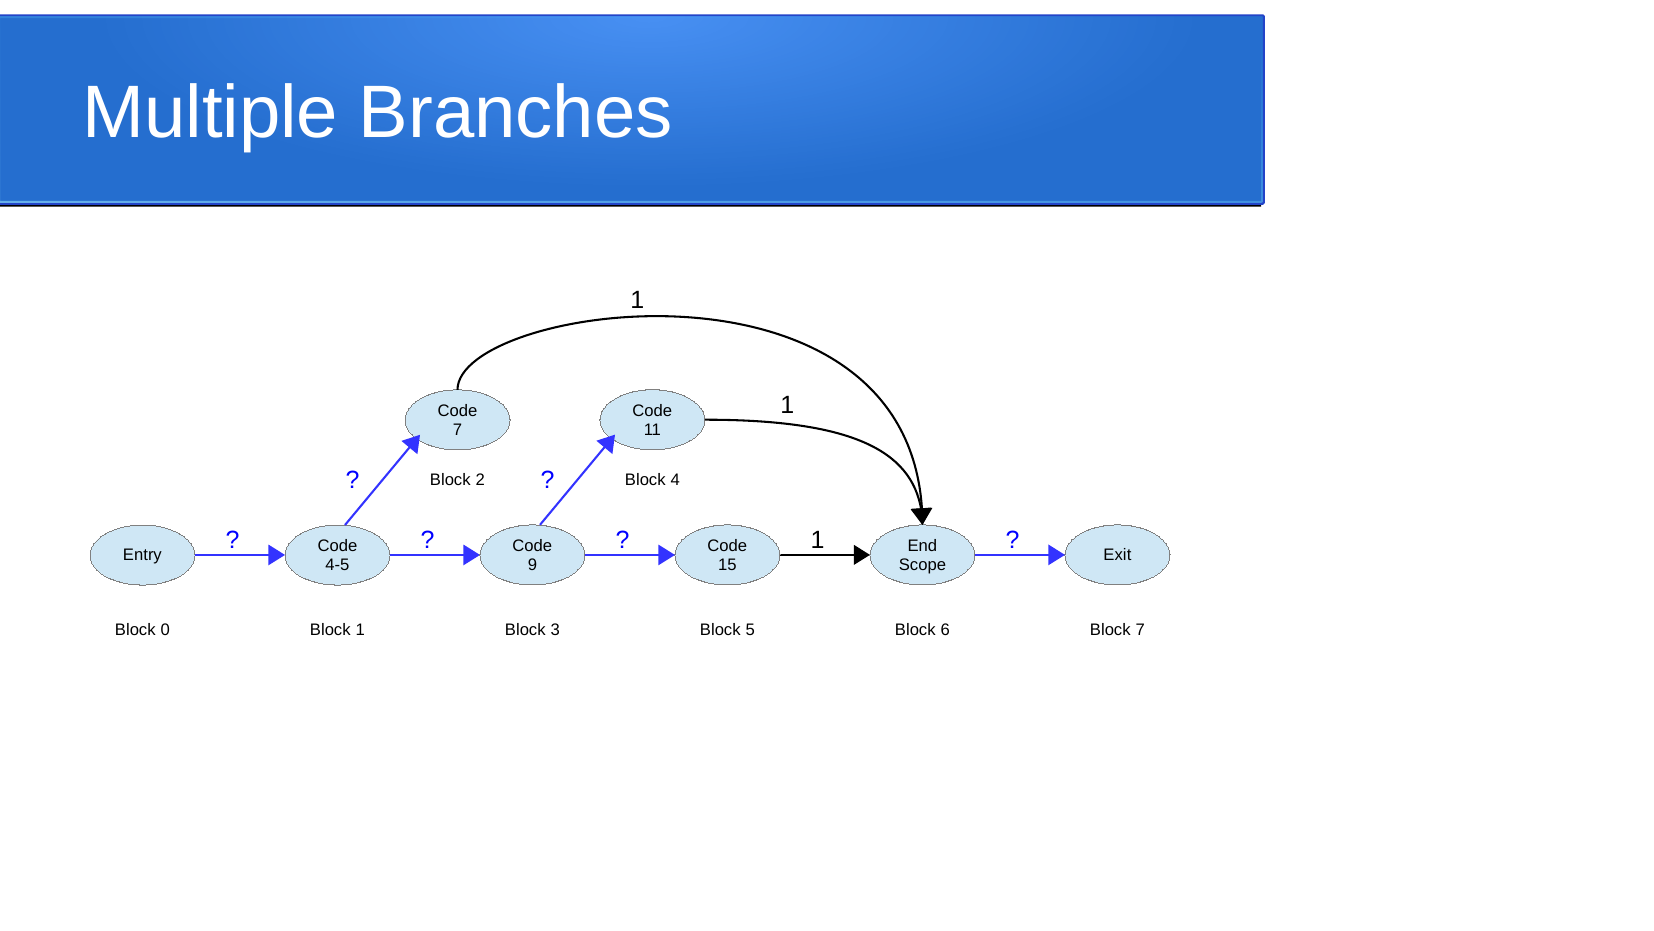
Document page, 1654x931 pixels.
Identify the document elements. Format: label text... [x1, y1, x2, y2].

text_box End Scope [869, 524, 975, 585]
text_box Block 5 [705, 615, 751, 646]
text_box Block 0 [120, 615, 166, 646]
text_box Code 4-5 [285, 525, 390, 586]
text_box ? [405, 524, 451, 555]
text_box ? [525, 464, 571, 495]
text_box Code 7 [405, 389, 511, 450]
text_box Entry [90, 525, 195, 586]
text_box Block 2 [435, 465, 481, 496]
text_box 1 [614, 285, 660, 316]
text_box Code 11 [599, 389, 705, 450]
text_box Block 3 [510, 615, 556, 646]
text_box Code 9 [479, 524, 585, 585]
text_box Code 15 [675, 524, 781, 585]
text_box 1 [795, 524, 841, 555]
text_box Block 4 [630, 465, 676, 496]
text_box Exit [1065, 524, 1171, 585]
text_box 1 [764, 389, 810, 420]
text_box Block 1 [315, 615, 361, 646]
text_box ? [600, 524, 646, 555]
text_box ? [990, 524, 1036, 555]
text_box Block 7 [1095, 615, 1141, 646]
title Multiple Branches [82, 35, 1235, 189]
text_box ? [210, 524, 256, 555]
text_box Block 6 [900, 615, 946, 646]
text_box ? [330, 464, 376, 495]
